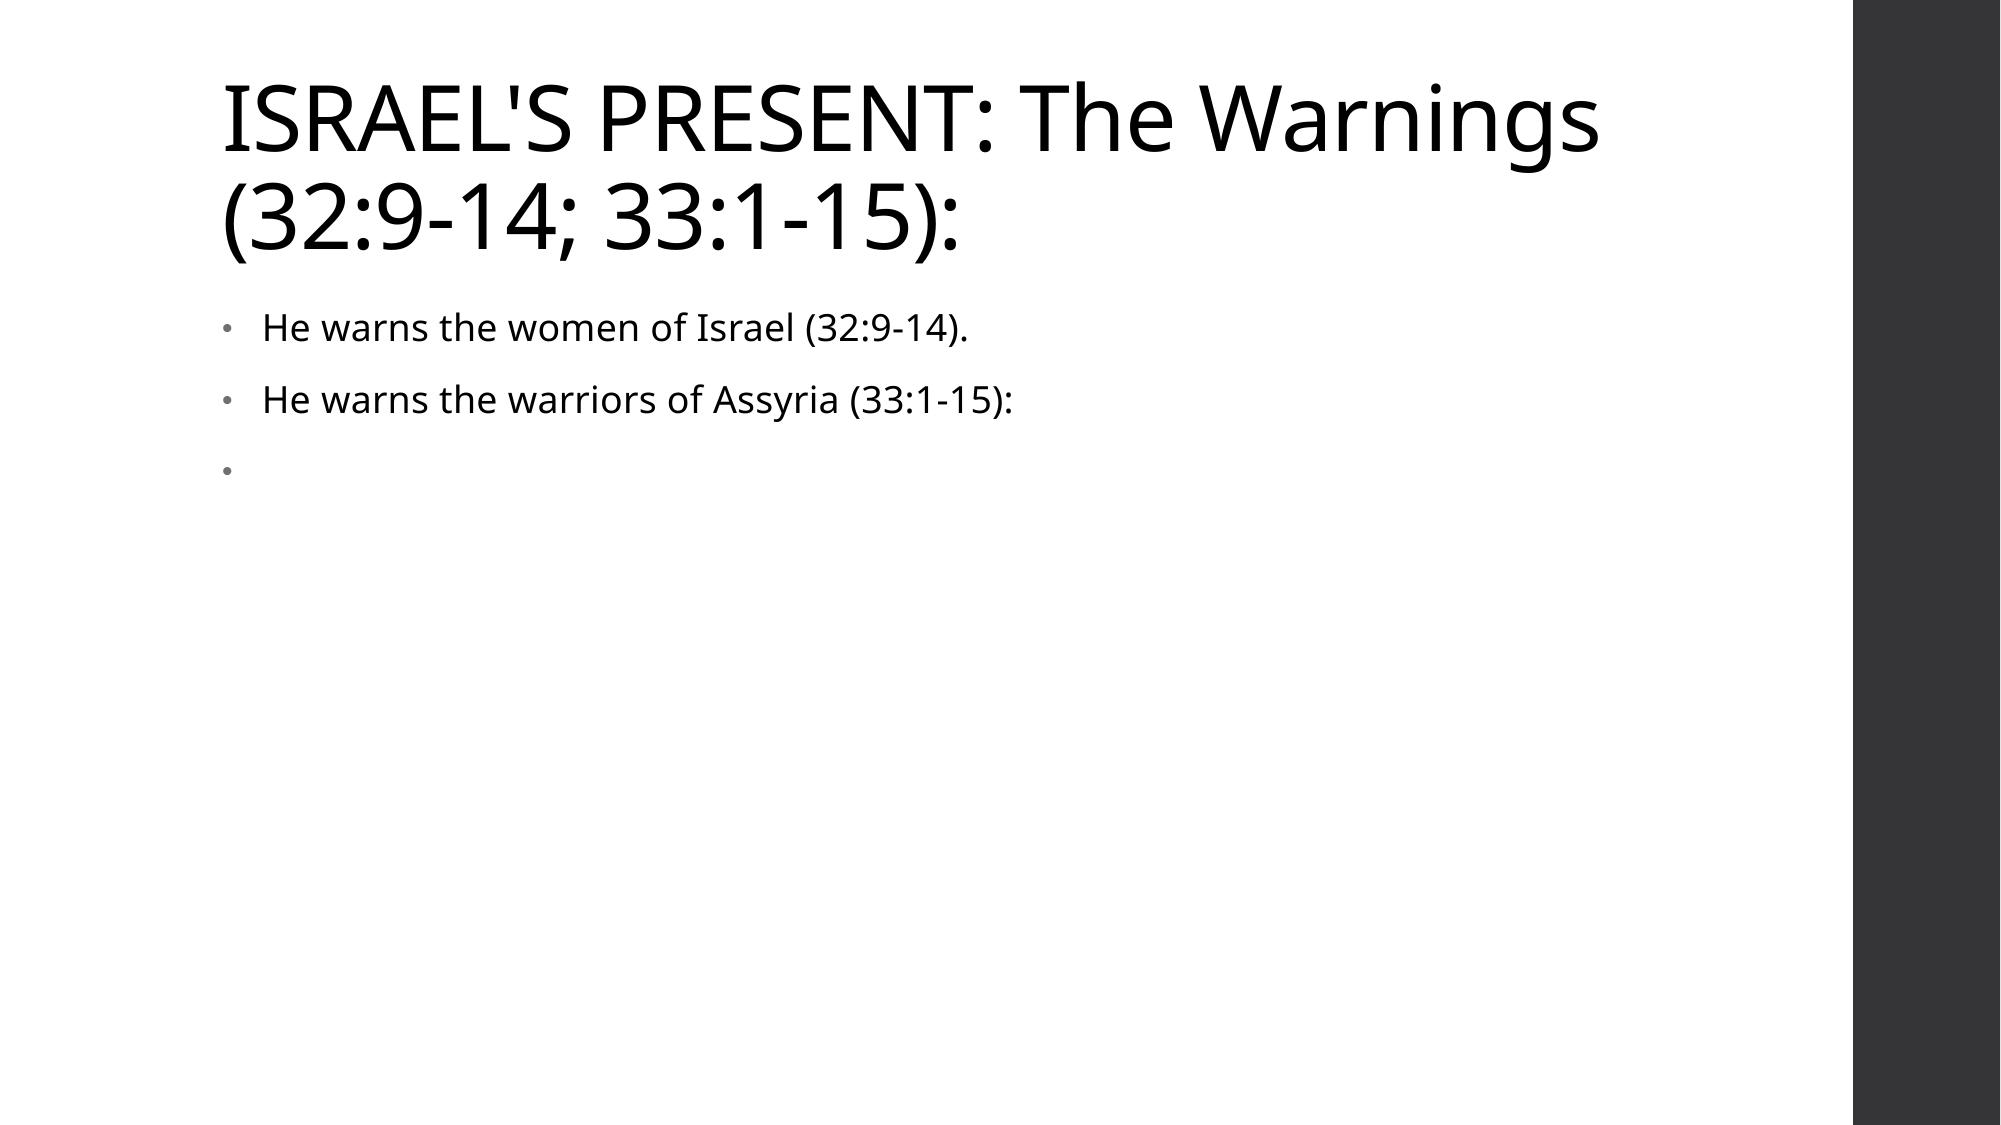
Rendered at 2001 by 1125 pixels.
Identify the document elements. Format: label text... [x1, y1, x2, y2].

title ISRAEL'S PRESENT: The Warnings (32:9-14; 33:1-15): [206, 60, 1797, 278]
list He warns the women of Israel (32:9-14). He warns the warriors of Assyria (33:1-15): [206, 299, 1617, 1014]
